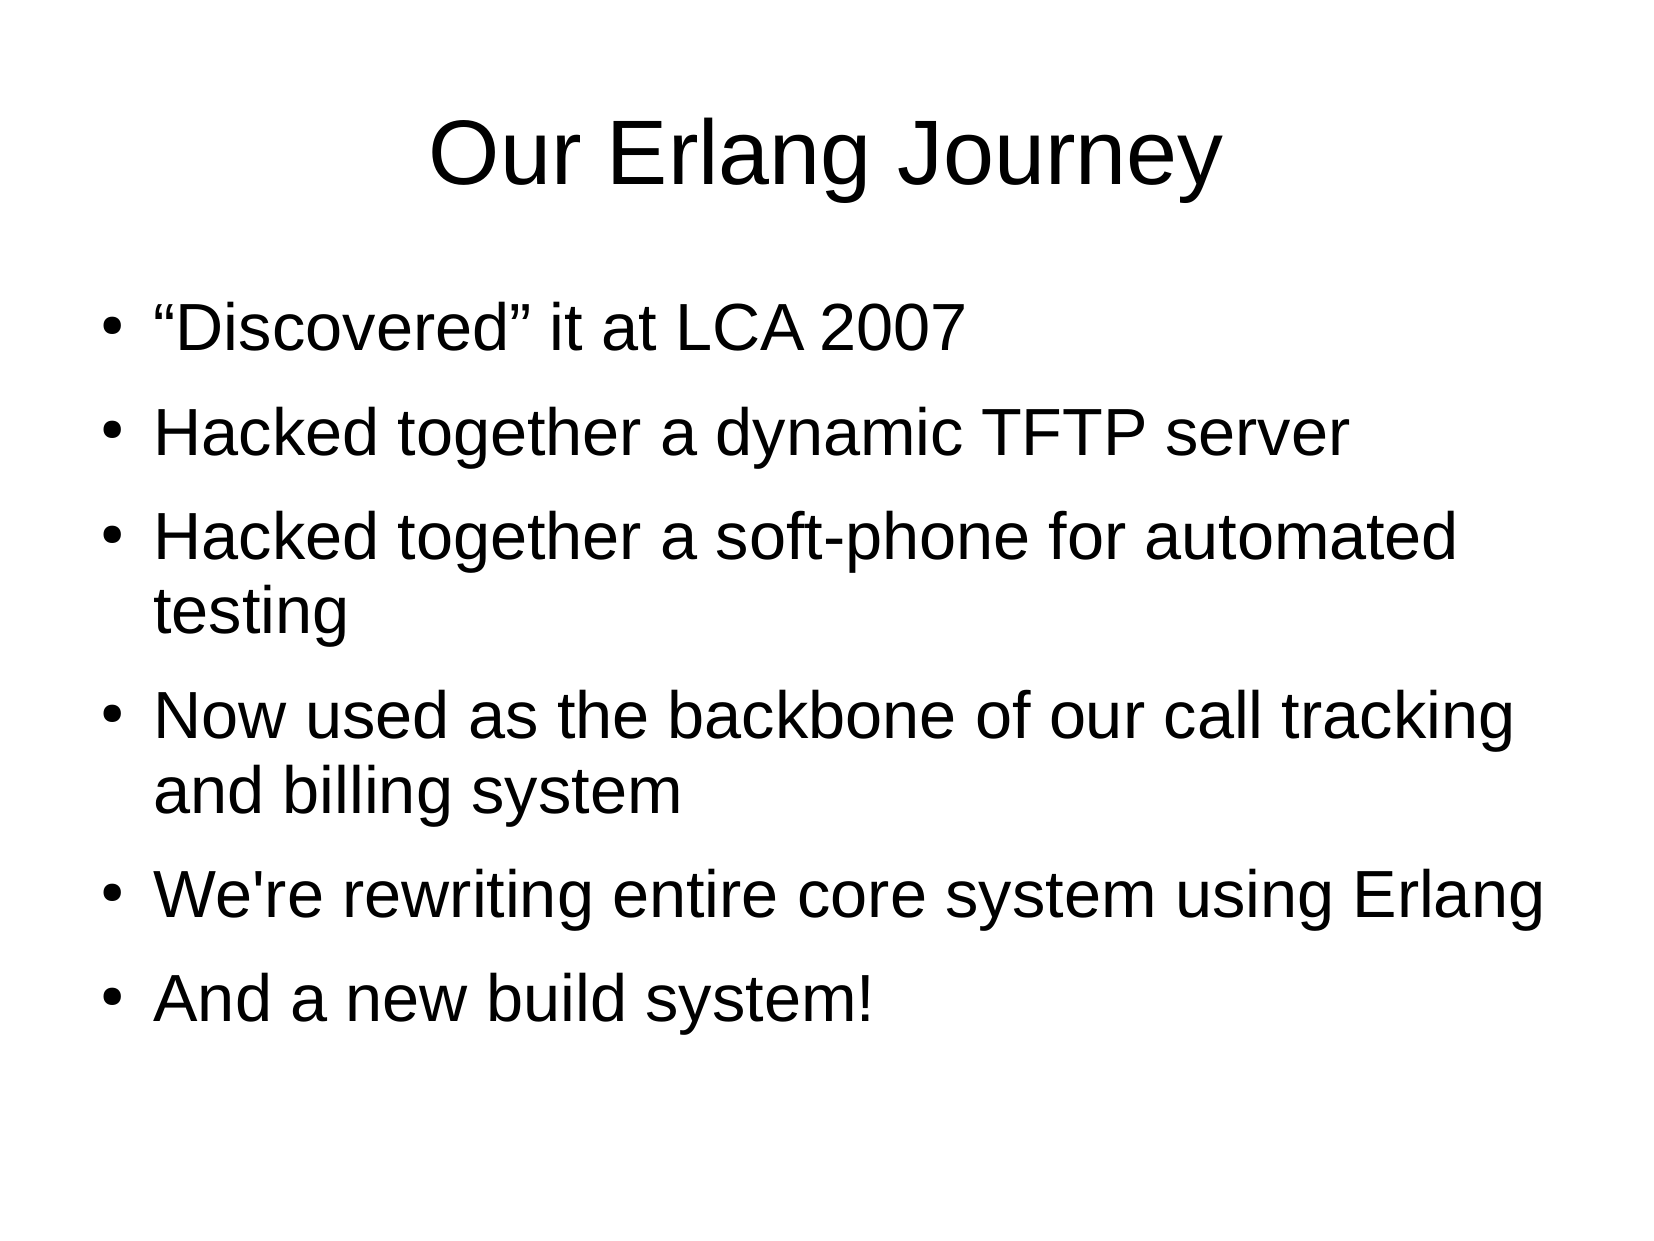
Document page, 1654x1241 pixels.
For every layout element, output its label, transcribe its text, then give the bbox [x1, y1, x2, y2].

list “Discovered” it at LCA 2007 Hacked together a dynamic TFTP server Hacked together a soft-phone for automated testing Now used as the backbone of our call tracking and billing system We're rewriting entire core system using Erlang And a new build system! [82, 290, 1571, 1109]
title Our Erlang Journey [82, 56, 1571, 250]
